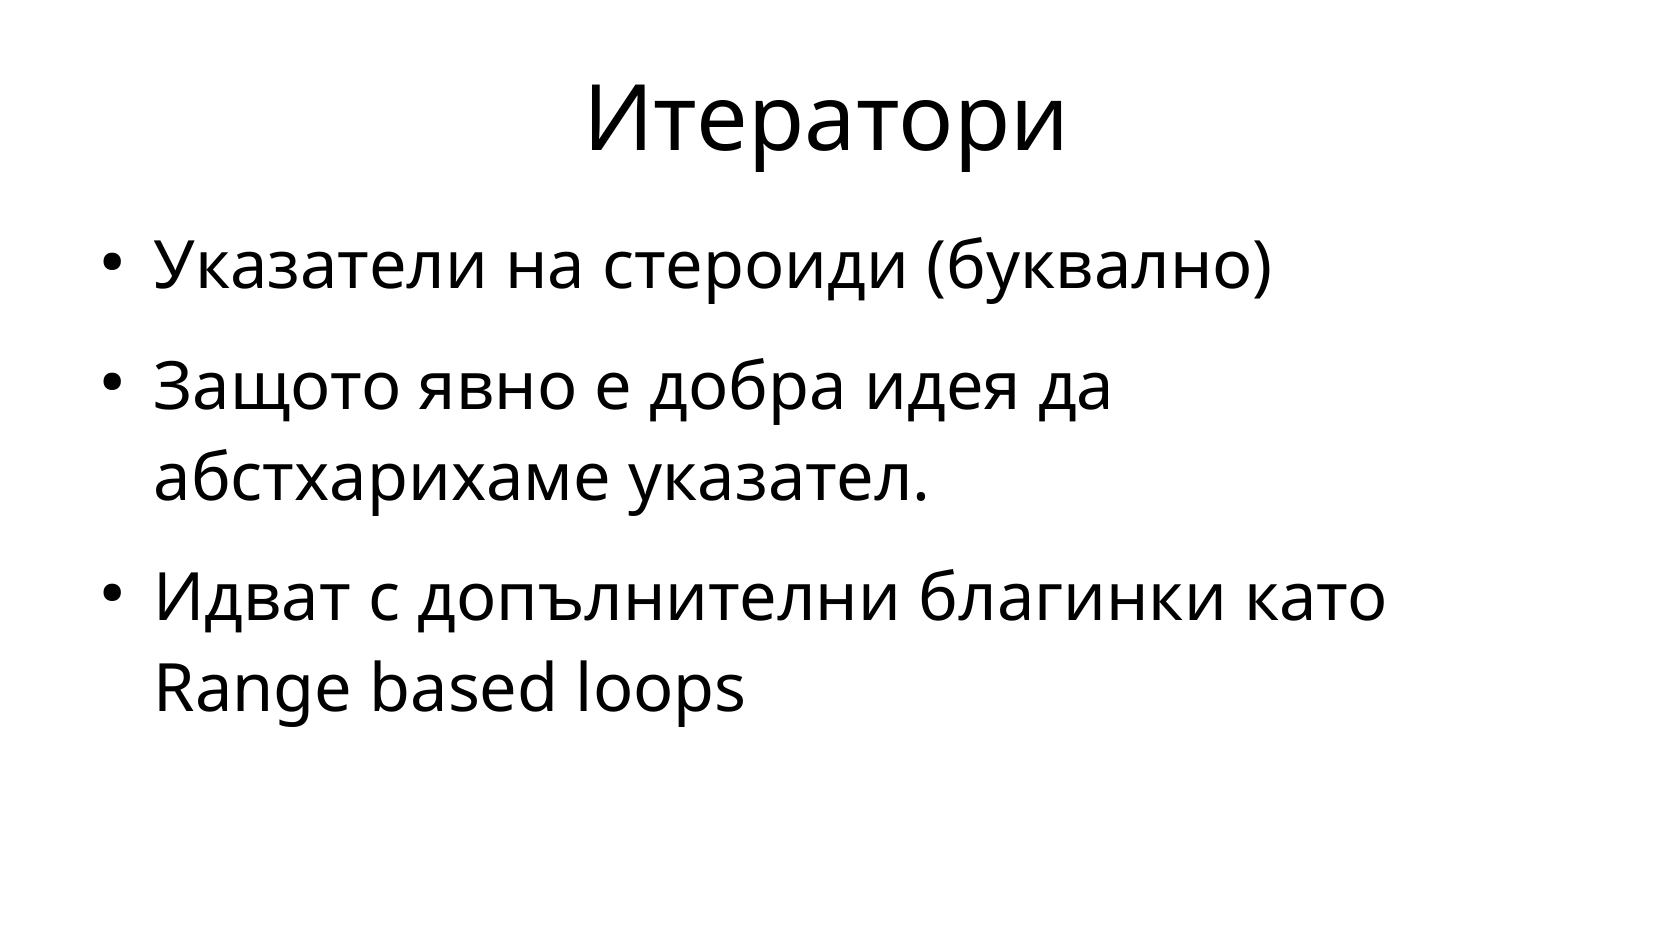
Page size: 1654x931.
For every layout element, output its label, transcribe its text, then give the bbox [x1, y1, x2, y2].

title Итератори [82, 37, 1571, 193]
list Указатели на стероиди (буквално) Защото явно е добра идея да абстхарихаме указател. Идват с допълнителни благинки като Range based loops [82, 217, 1571, 826]
